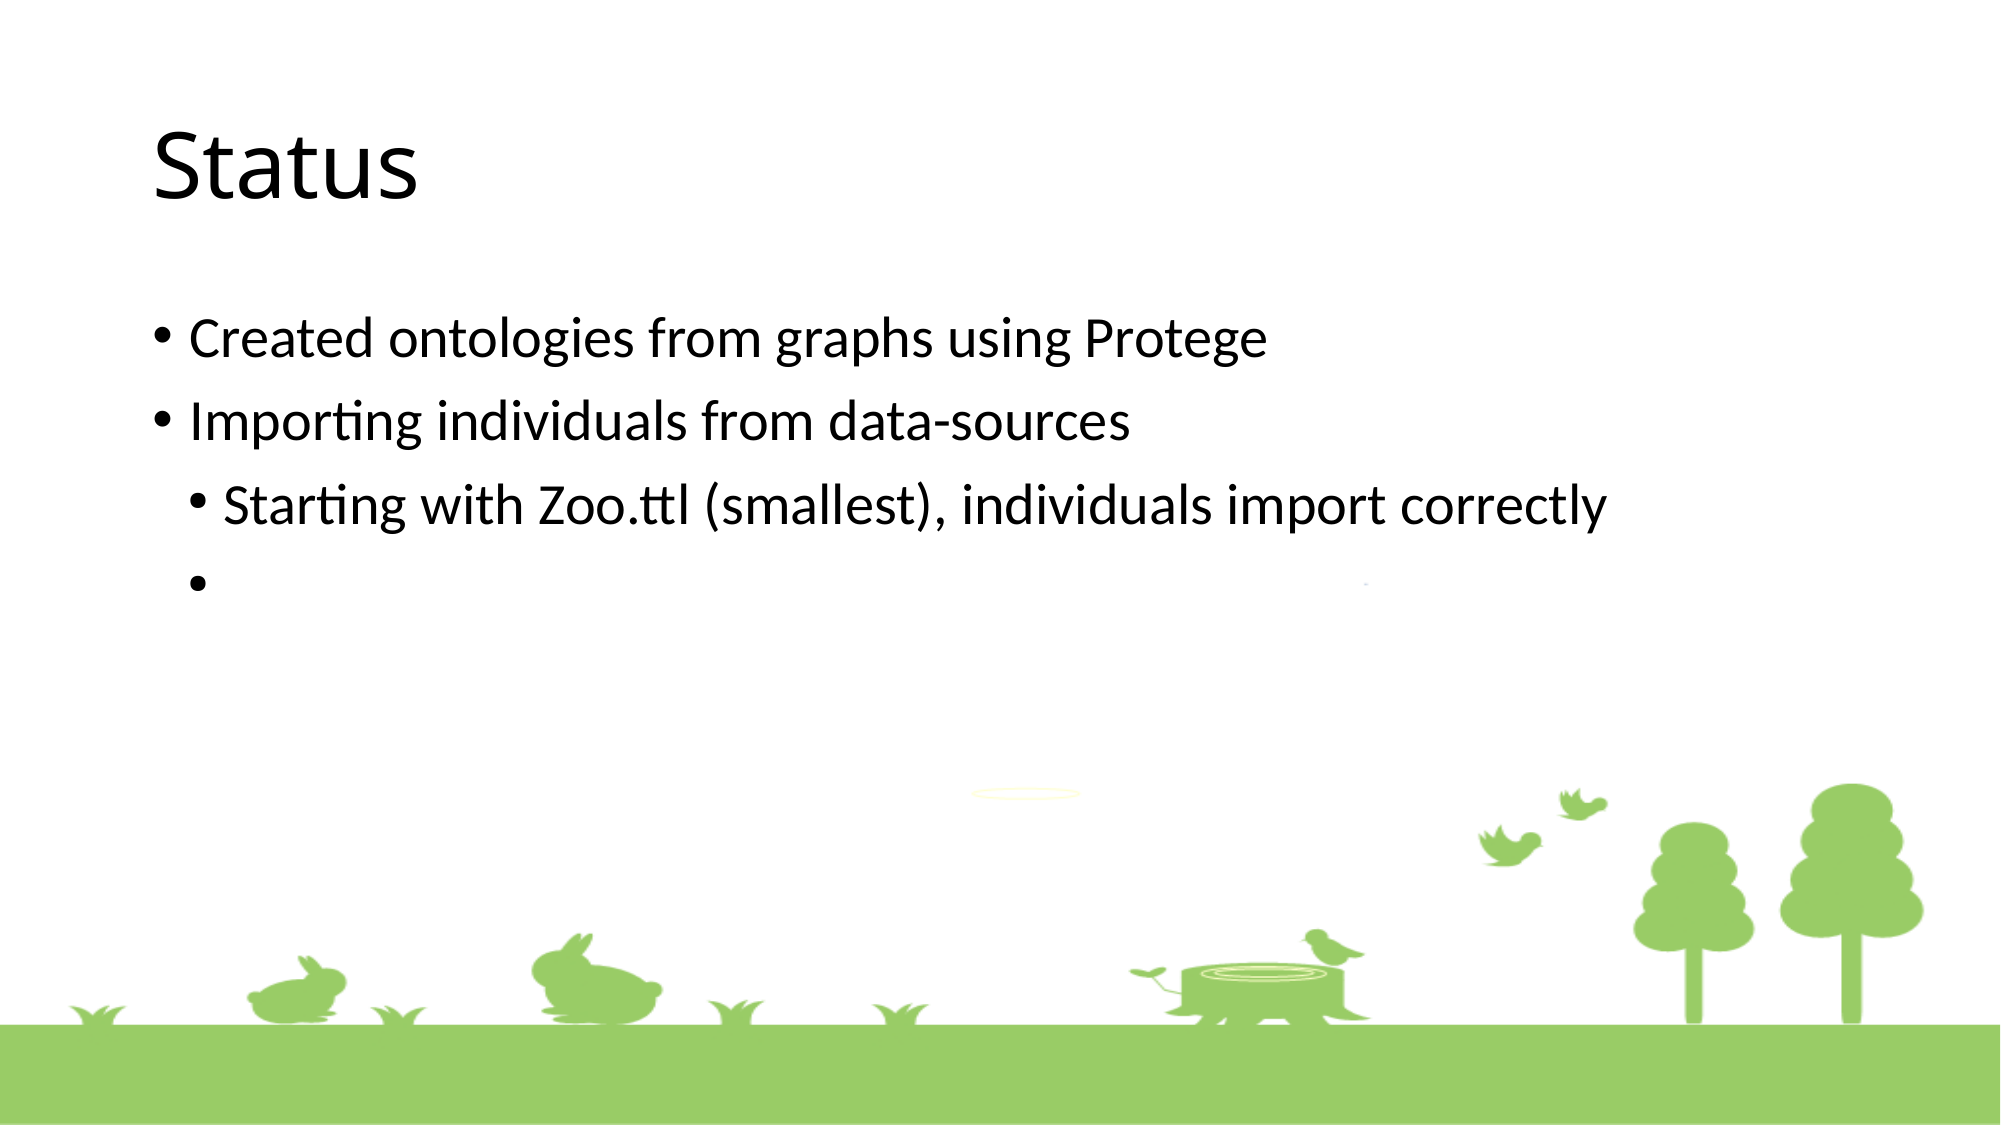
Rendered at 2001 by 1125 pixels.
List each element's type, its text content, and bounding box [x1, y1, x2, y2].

picture [0, 0, 2001, 1125]
text_box Created ontologies from graphs using Protege Importing individuals from data-sources Starting with Zoo.ttl (smallest), individuals import correctly [137, 299, 1863, 1014]
text_box Status [137, 59, 1863, 278]
